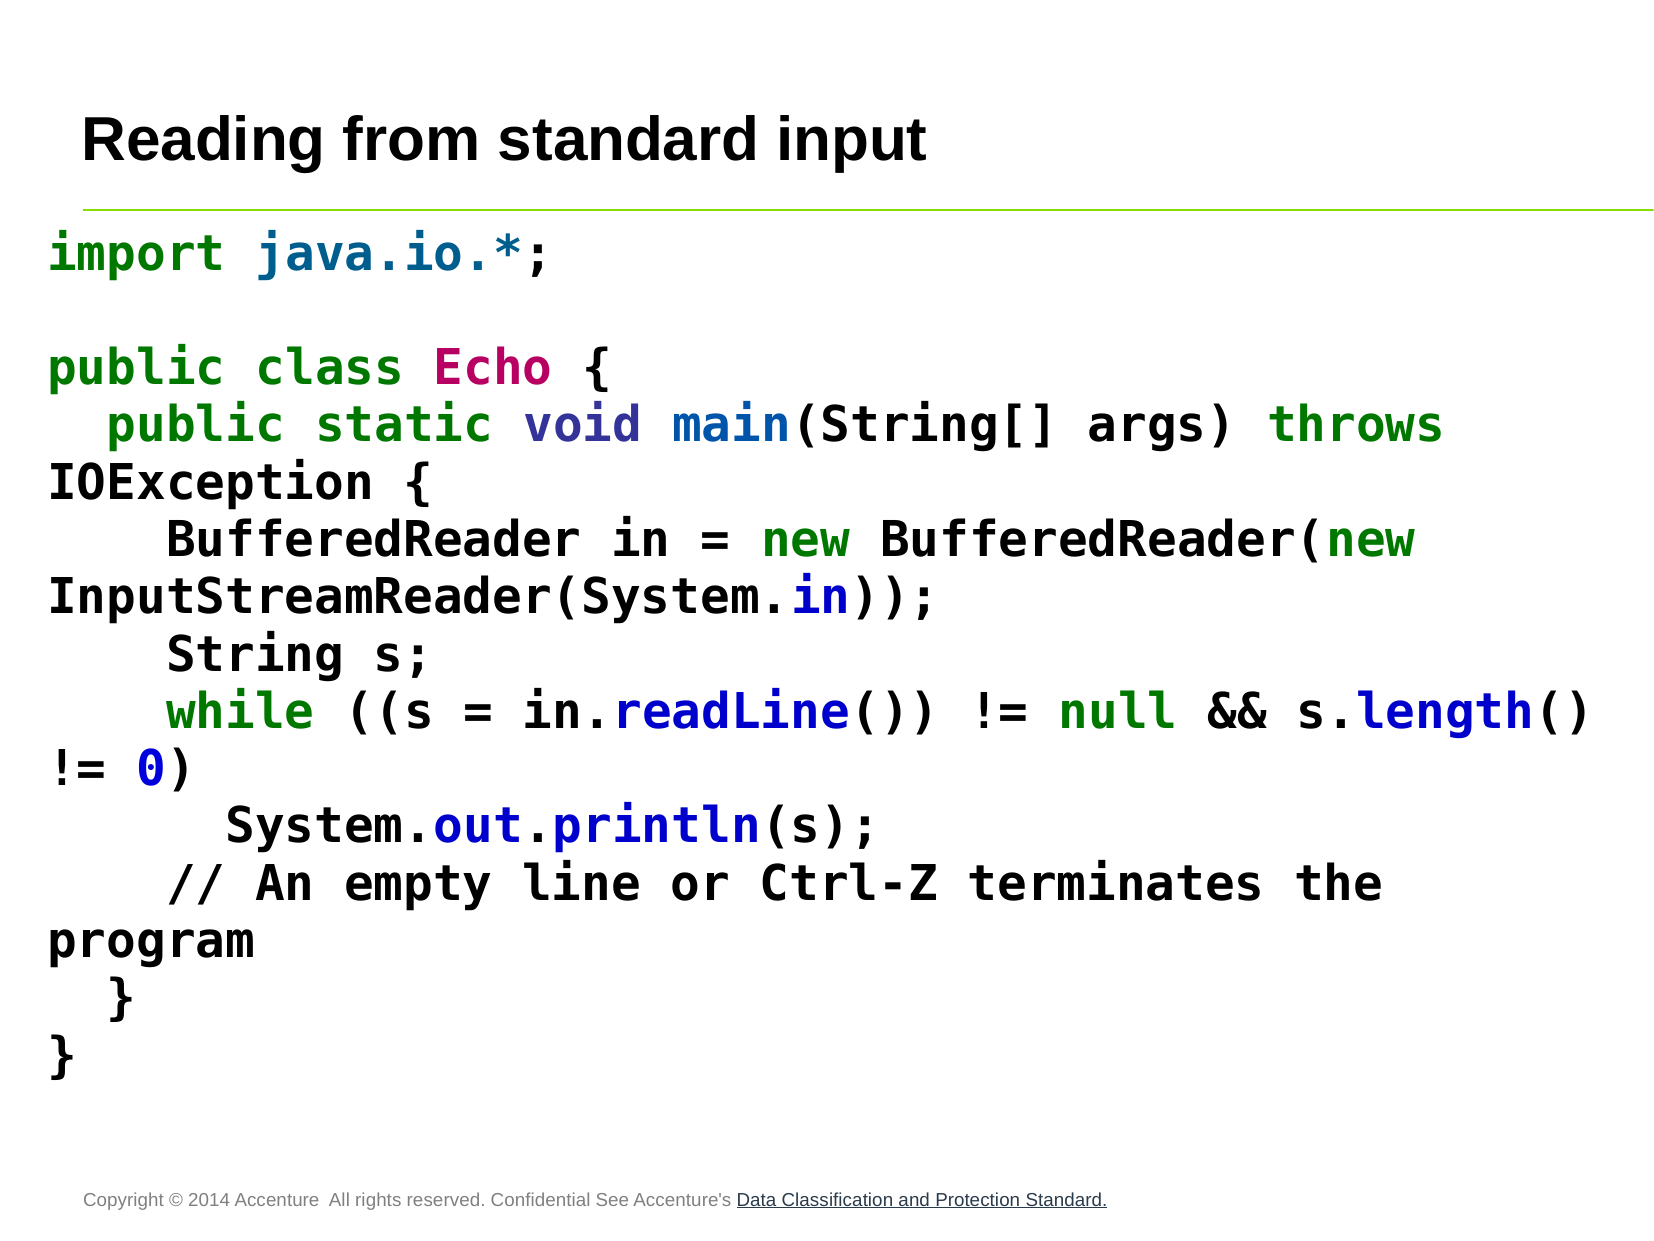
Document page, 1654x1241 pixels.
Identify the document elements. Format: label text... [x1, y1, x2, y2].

list import java.io.*; public class Echo { public static void main(String[] args) throws IOException { BufferedReader in = new BufferedReader(new InputStreamReader(System.in)); String s; while ((s = in.readLine()) != null && s.length() != 0) System.out.println(s); // An empty line or Ctrl-Z terminates the program } } [47, 224, 1607, 1146]
title Reading from standard input [81, 68, 1654, 211]
